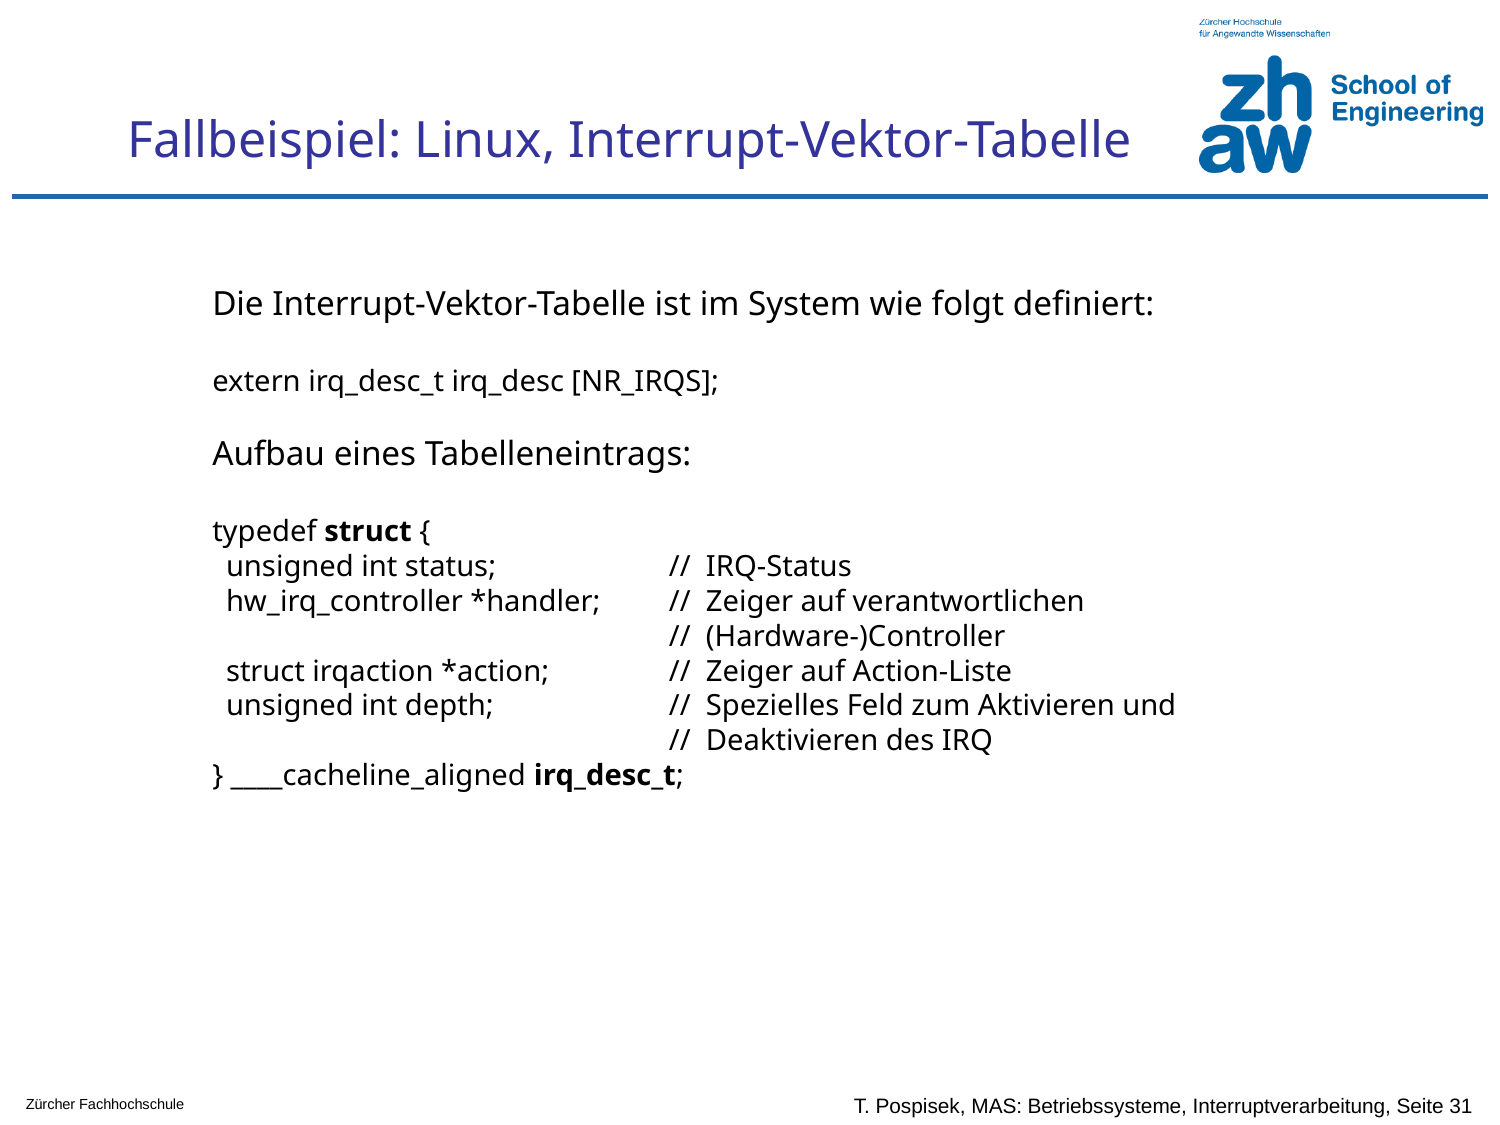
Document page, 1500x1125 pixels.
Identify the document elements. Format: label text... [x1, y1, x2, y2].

text_box Die Interrupt-Vektor-Tabelle ist im System wie folgt definiert: extern irq_desc_t irq_desc [NR_IRQS]; Aufbau eines Tabelleneintrags: typedef struct { unsigned int status; // IRQ-Status hw_irq_controller *handler; // Zeiger auf verantwortlichen // (Hardware-)Controller struct irqaction *action; // Zeiger auf Action-Liste unsigned int depth; // Spezielles Feld zum Aktivieren und // Deaktivieren des IRQ } ____cacheline_aligned irq_desc_t; [137, 274, 1275, 835]
picture [1199, 19, 1483, 173]
title Fallbeispiel: Linux, Interrupt-Vektor-Tabelle [112, 50, 1391, 175]
